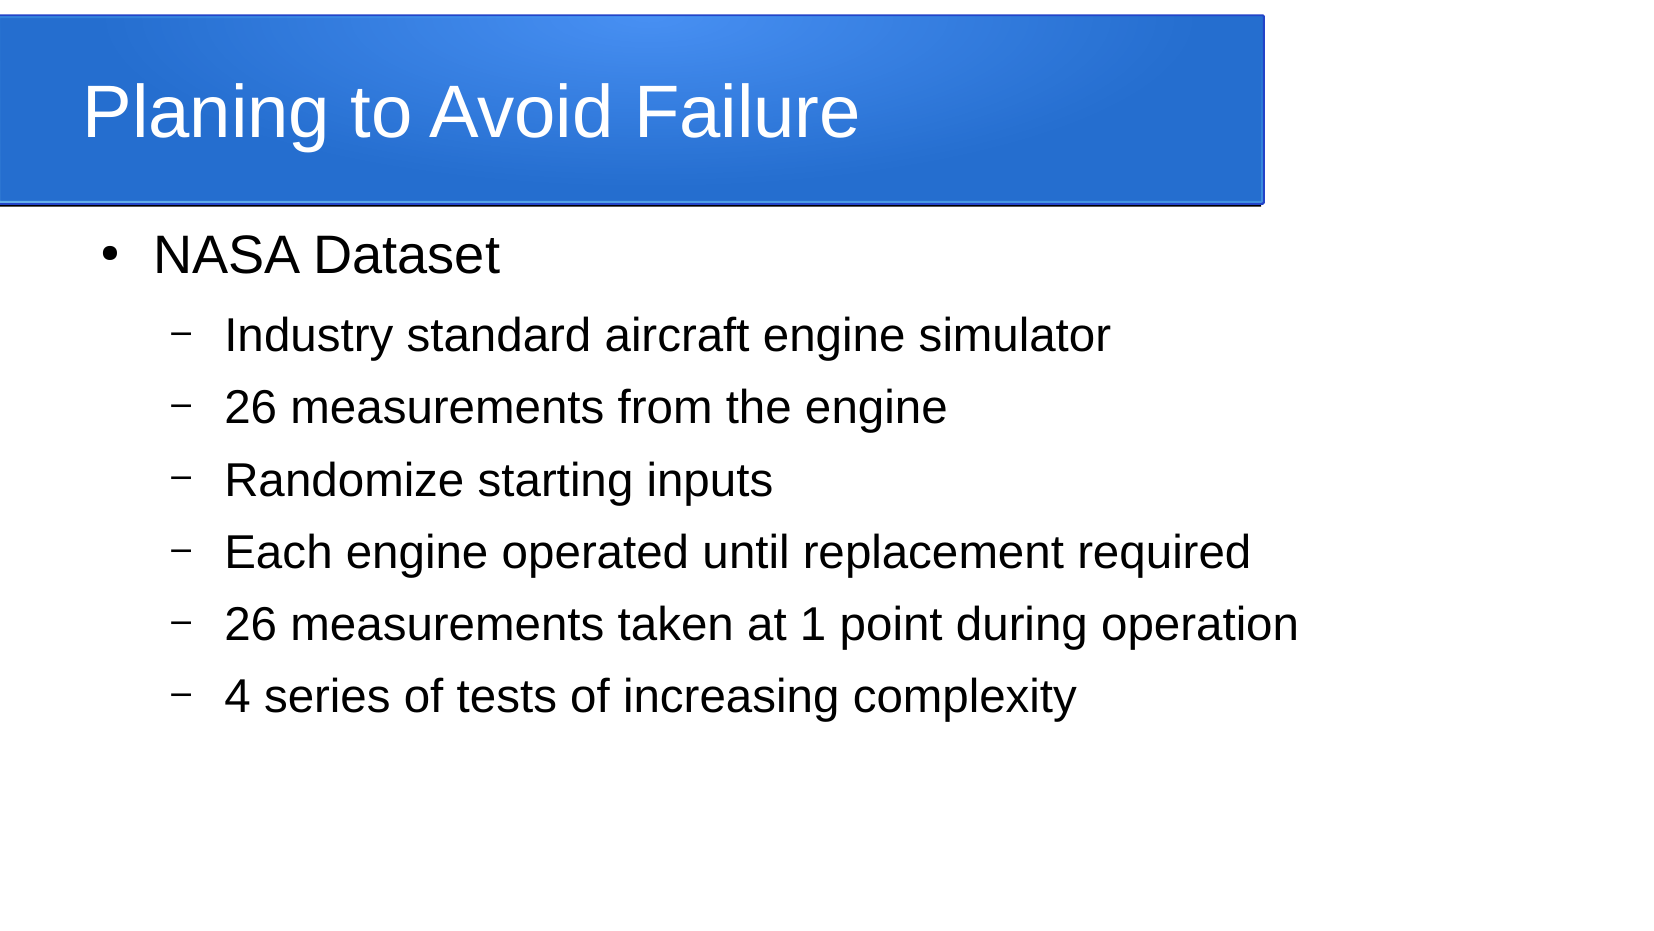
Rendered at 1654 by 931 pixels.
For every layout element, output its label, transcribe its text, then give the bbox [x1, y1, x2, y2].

list NASA Dataset Industry standard aircraft engine simulator 26 measurements from the engine Randomize starting inputs Each engine operated until replacement required 26 measurements taken at 1 point during operation 4 series of tests of increasing complexity [82, 224, 1571, 764]
title Planing to Avoid Failure [82, 35, 1235, 189]
